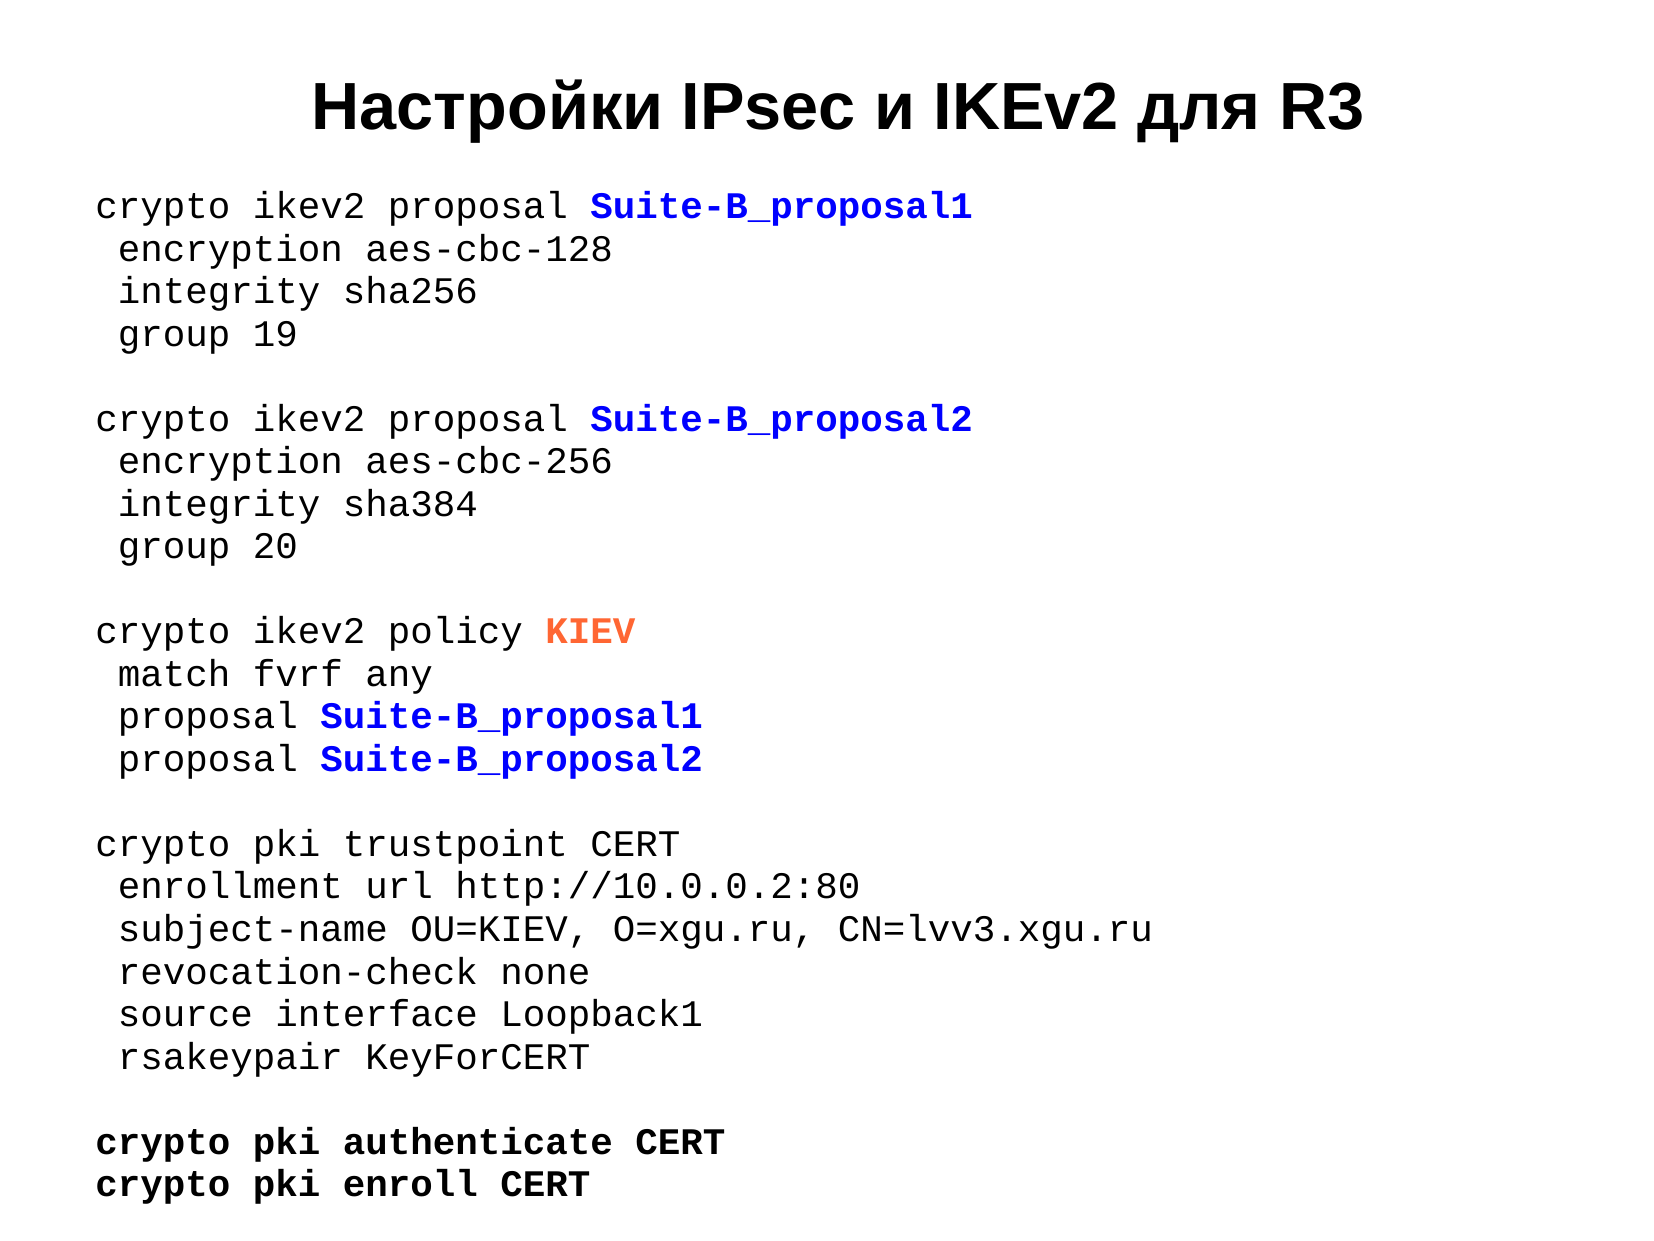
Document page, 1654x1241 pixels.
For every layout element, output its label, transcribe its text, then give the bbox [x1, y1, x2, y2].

list crypto ikev2 proposal Suite-B_proposal1 encryption aes-cbc-128 integrity sha256 group 19 crypto ikev2 proposal Suite-B_proposal2 encryption aes-cbc-256 integrity sha384 group 20 crypto ikev2 policy KIEV match fvrf any proposal Suite-B_proposal1 proposal Suite-B_proposal2 crypto pki trustpoint CERT enrollment url http://10.0.0.2:80 subject-name OU=KIEV, O=xgu.ru, CN=lvv3.xgu.ru revocation-check none source interface Loopback1 rsakeypair KeyForCERT crypto pki authenticate CERT crypto pki enroll CERT [95, 187, 1538, 1209]
text_box Настройки IPsec и IKEv2 для R3 [64, 37, 1613, 151]
